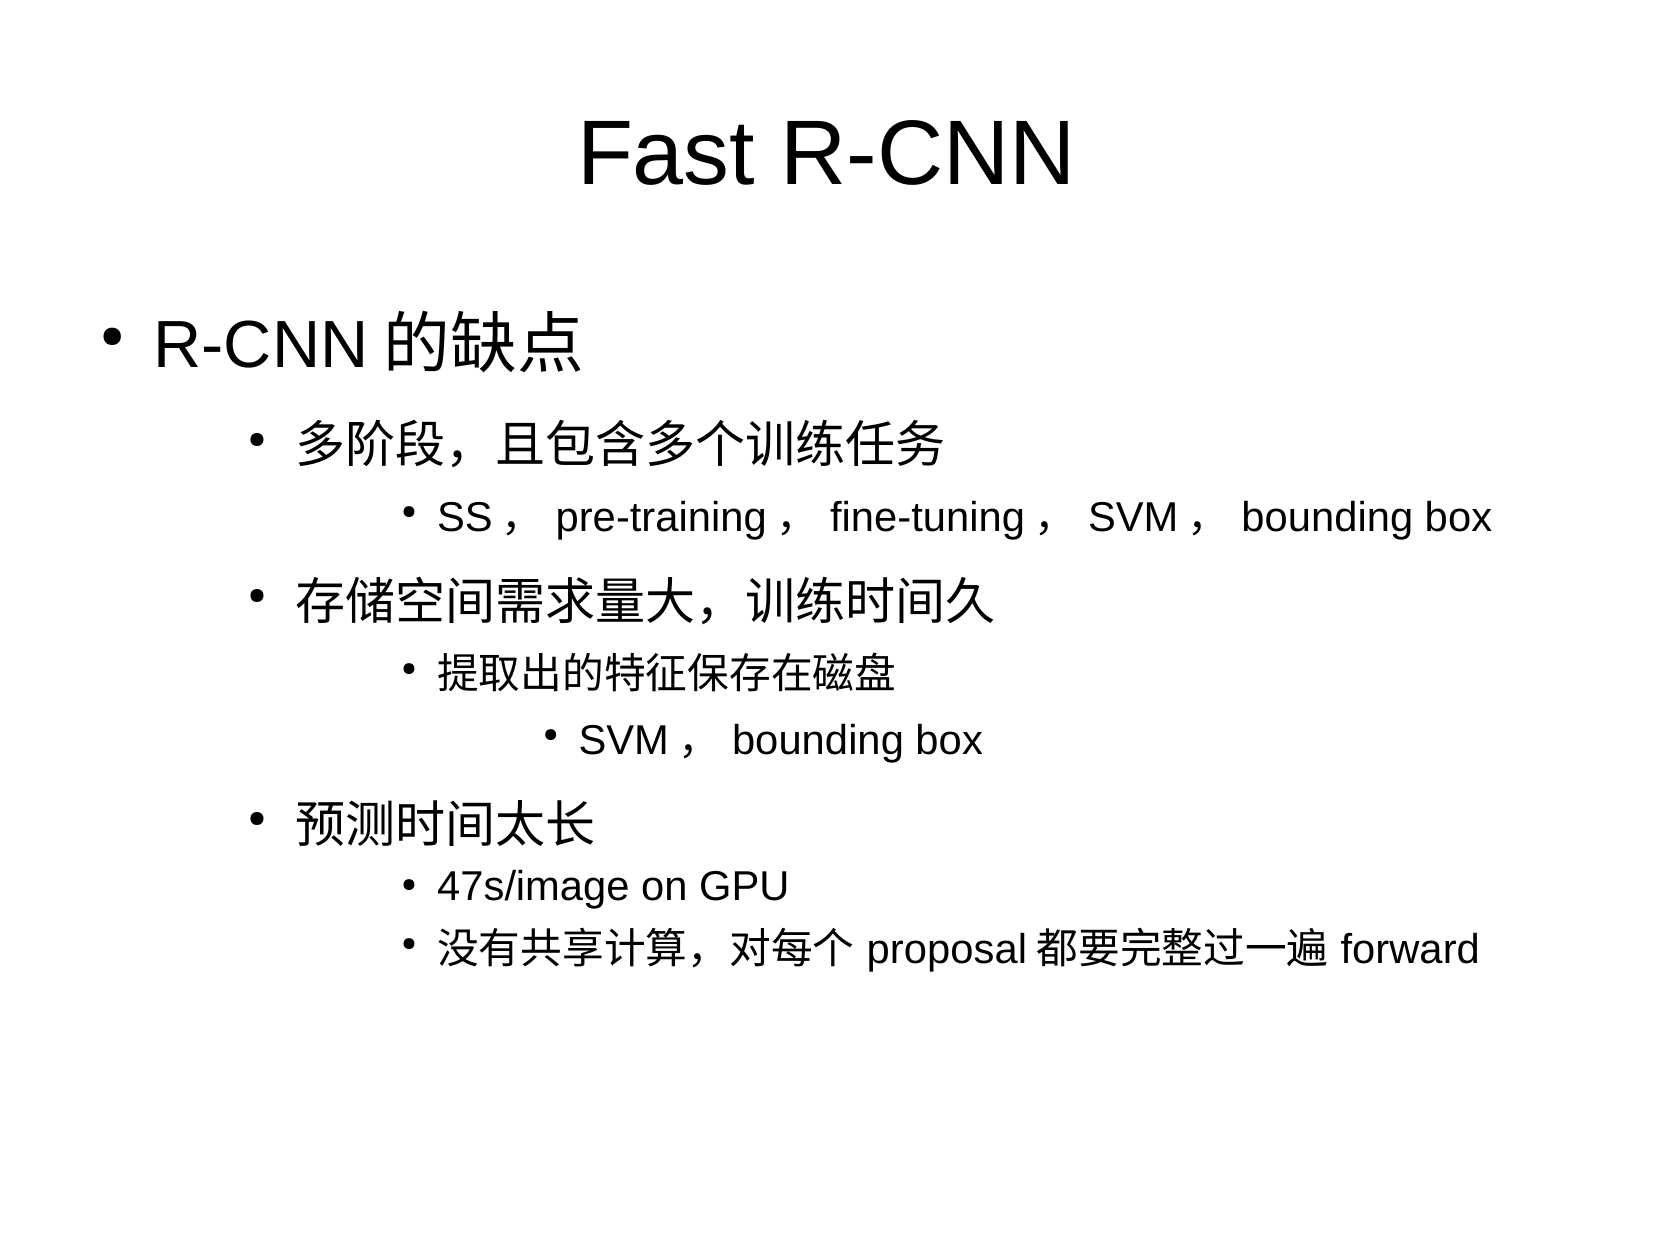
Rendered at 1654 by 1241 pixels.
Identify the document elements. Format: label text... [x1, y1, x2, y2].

title Fast R-CNN [82, 49, 1571, 257]
list R-CNN的缺点 多阶段，且包含多个训练任务 SS，pre-training，fine-tuning，SVM，bounding box 存储空间需求量大，训练时间久 提取出的特征保存在磁盘 SVM，bounding box 预测时间太长 47s/image on GPU 没有共享计算，对每个proposal都要完整过一遍forward [82, 290, 1571, 1146]
